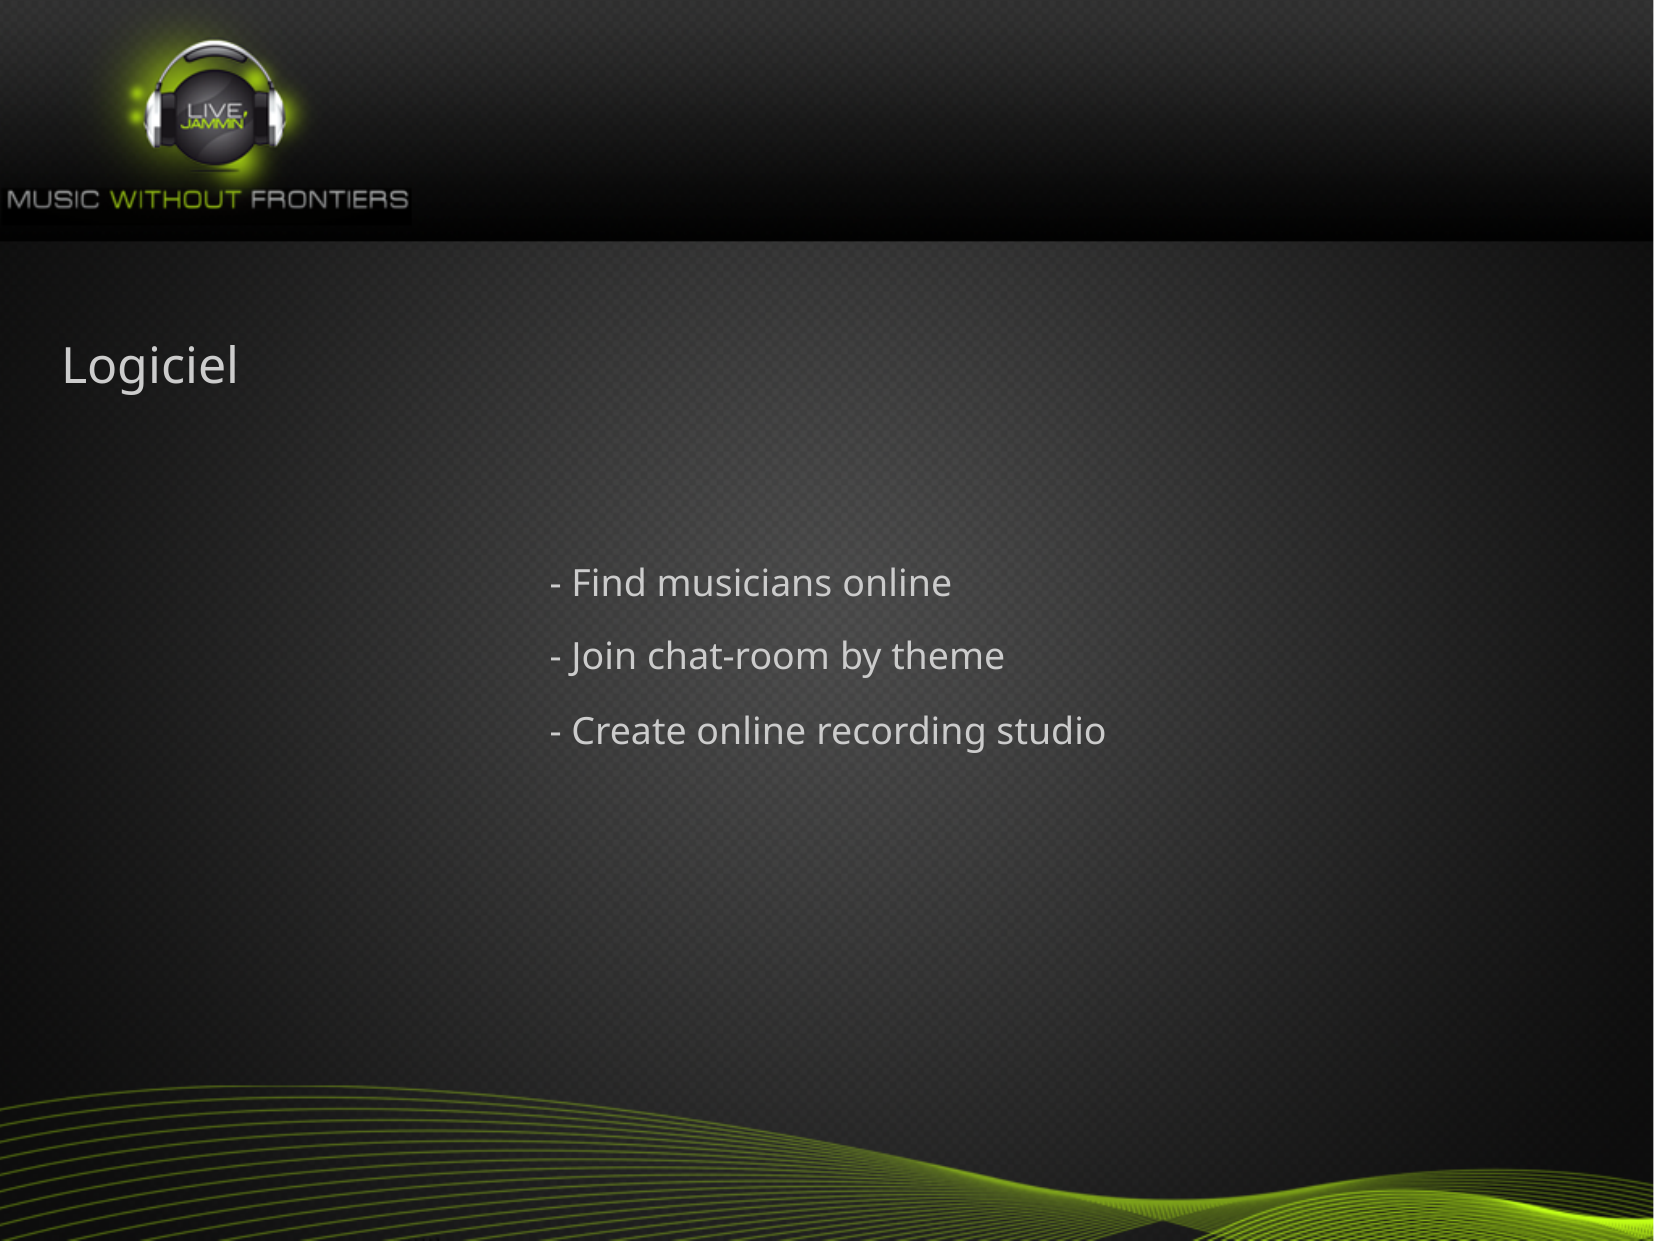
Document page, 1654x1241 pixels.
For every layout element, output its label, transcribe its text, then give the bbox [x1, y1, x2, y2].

text_box Logiciel [46, 322, 233, 413]
text_box - Find musicians online - Join chat-room by theme - Create online recording studio [534, 548, 1112, 783]
picture [0, 0, 1654, 1241]
